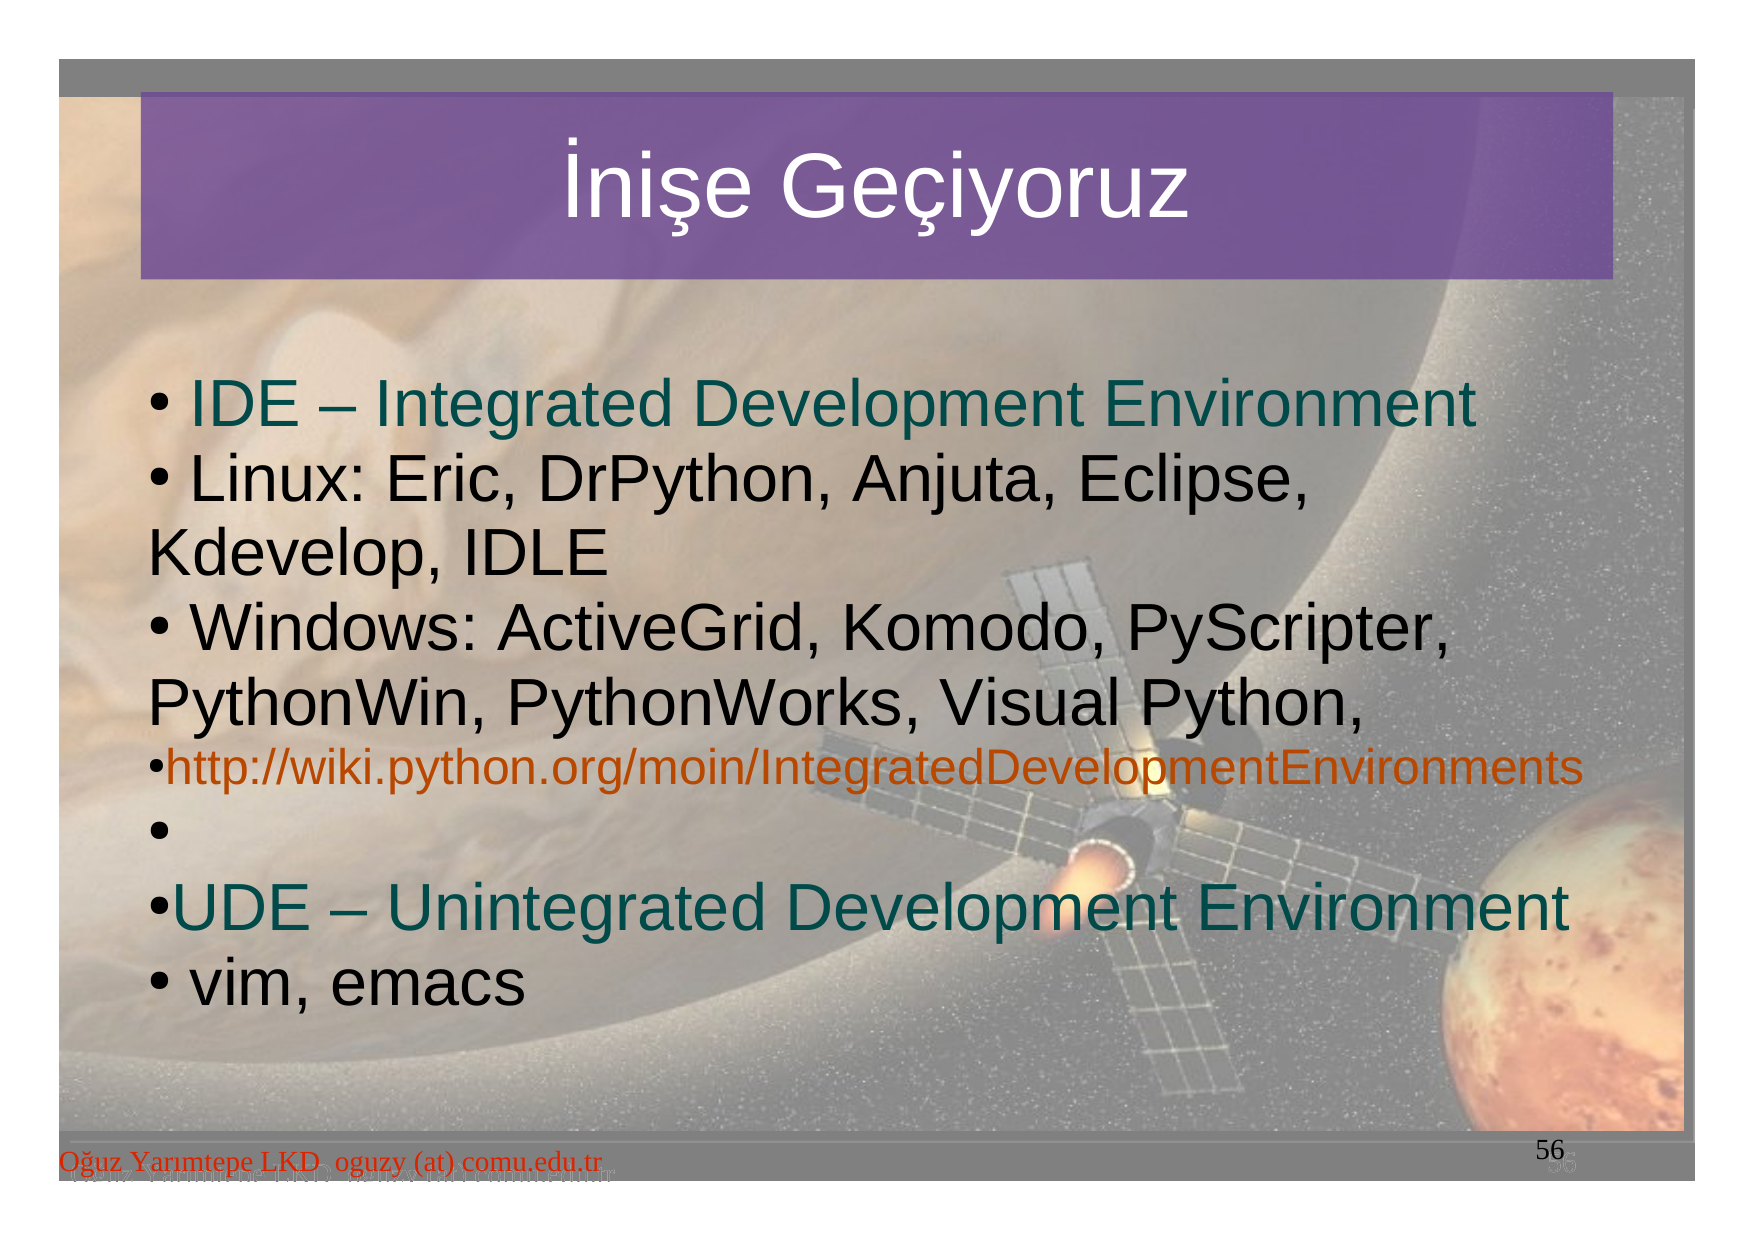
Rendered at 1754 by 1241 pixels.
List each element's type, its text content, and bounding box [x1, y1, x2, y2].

picture [59, 97, 1684, 1131]
title İnişe Geçiyoruz [140, 92, 1614, 280]
subtitle IDE – Integrated Development Environment Linux: Eric, DrPython, Anjuta, Eclipse, Kdevelop, IDLE Windows: ActiveGrid, Komodo, PyScripter, PythonWin, PythonWorks, Visual Python, http://wiki.python.org/moin/IntegratedDevelopmentEnvironments UDE – Unintegrated Development Environment vim, emacs [147, 322, 1620, 1063]
